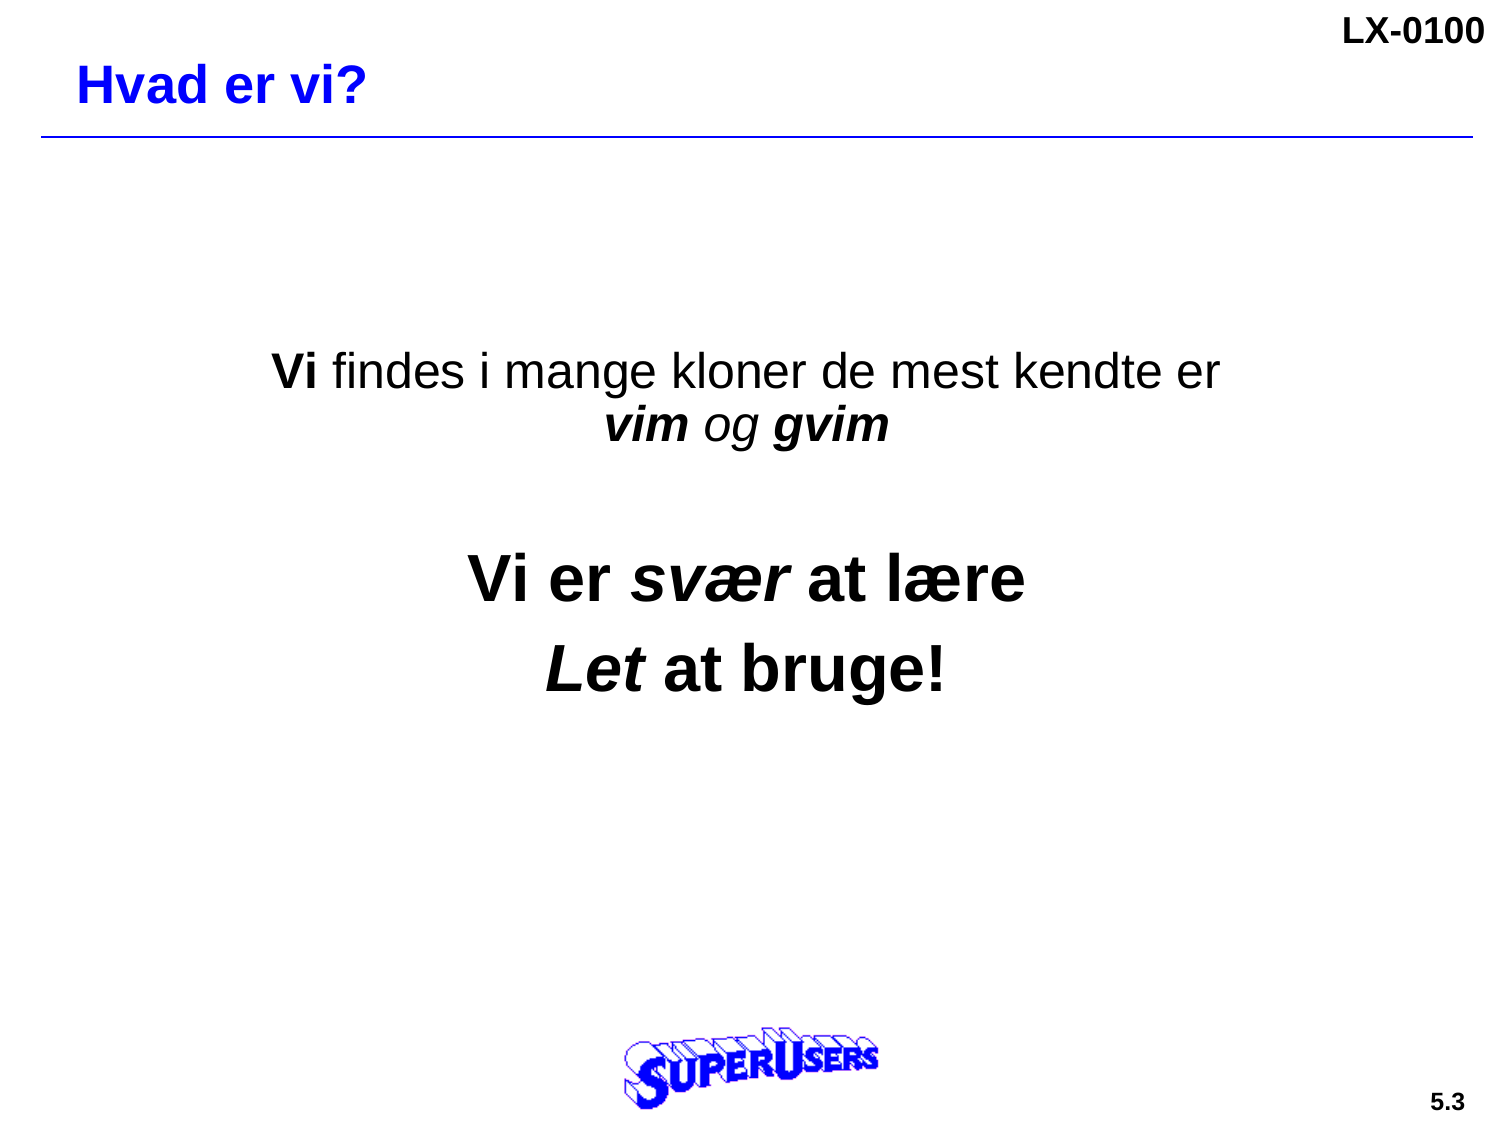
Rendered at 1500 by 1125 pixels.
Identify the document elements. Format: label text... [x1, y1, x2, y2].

subtitle Vi findes i mange kloner de mest kendte er vim og gvim Vi er svær at lære Let at bruge! [92, 172, 1402, 826]
title Hvad er vi? [76, 39, 1424, 126]
picture [620, 1023, 880, 1111]
